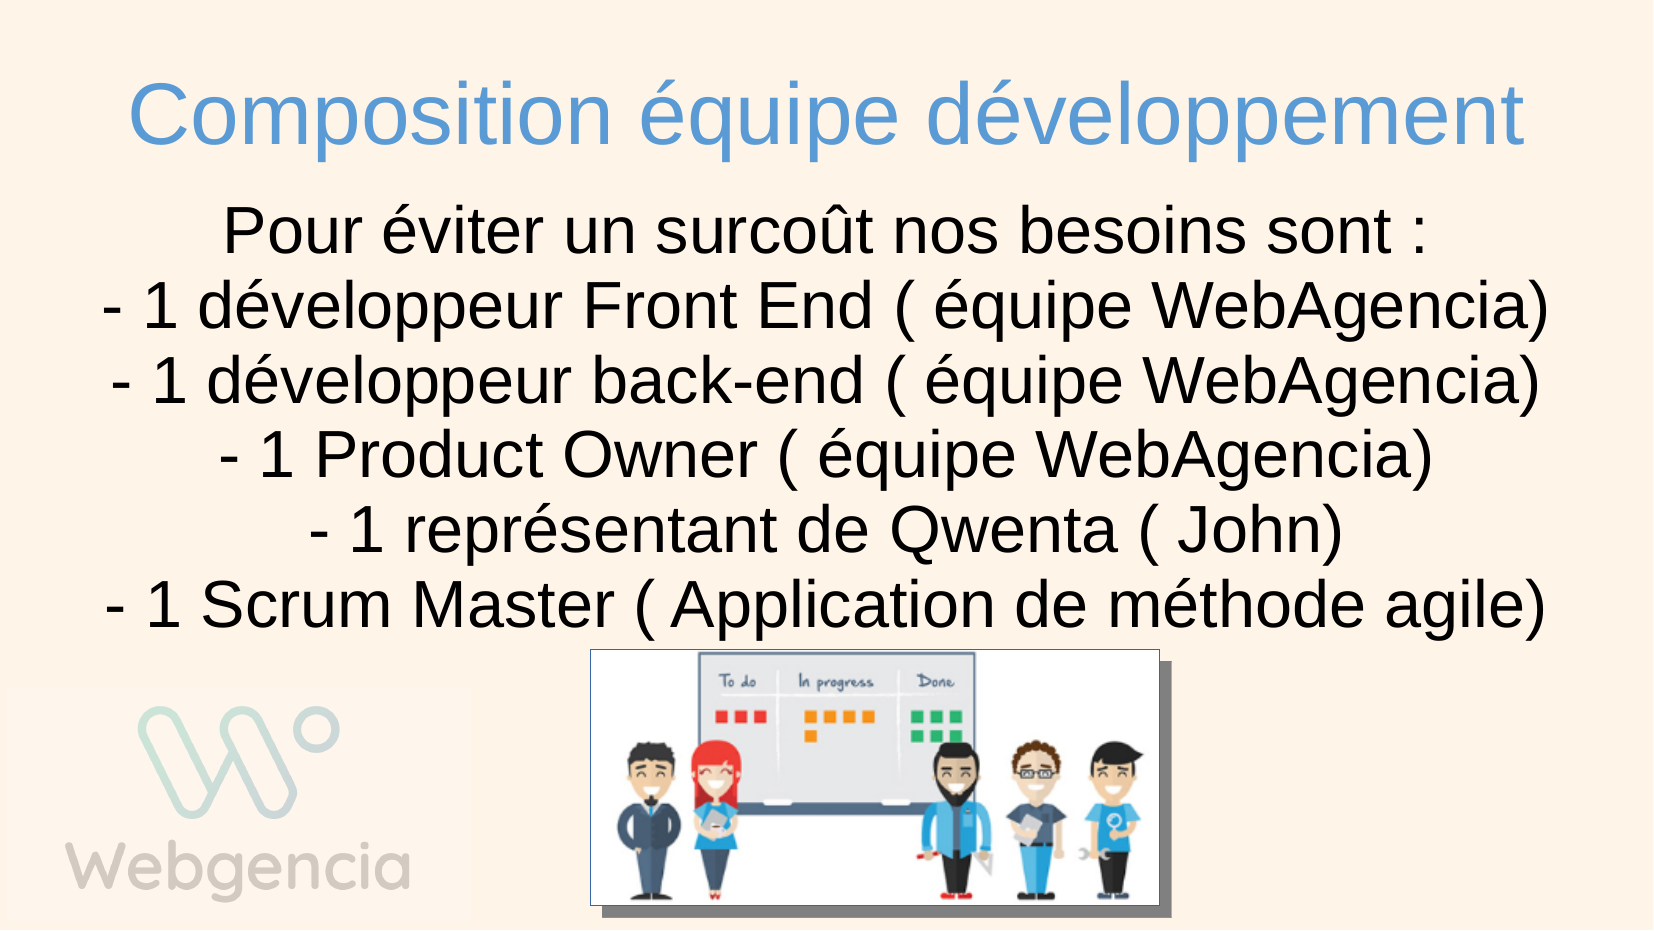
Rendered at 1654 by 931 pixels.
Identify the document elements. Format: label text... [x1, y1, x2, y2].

picture [7, 688, 470, 921]
picture [590, 649, 1160, 906]
title Composition équipe développement [82, 37, 1571, 147]
subtitle Pour éviter un surcoût nos besoins sont : - 1 développeur Front End ( équipe WebAgencia) - 1 développeur back-end ( équipe WebAgencia) - 1 Product Owner ( équipe WebAgencia) - 1 représentant de Qwenta ( John) - 1 Scrum Master ( Application de méthode agile) [82, 147, 1571, 688]
